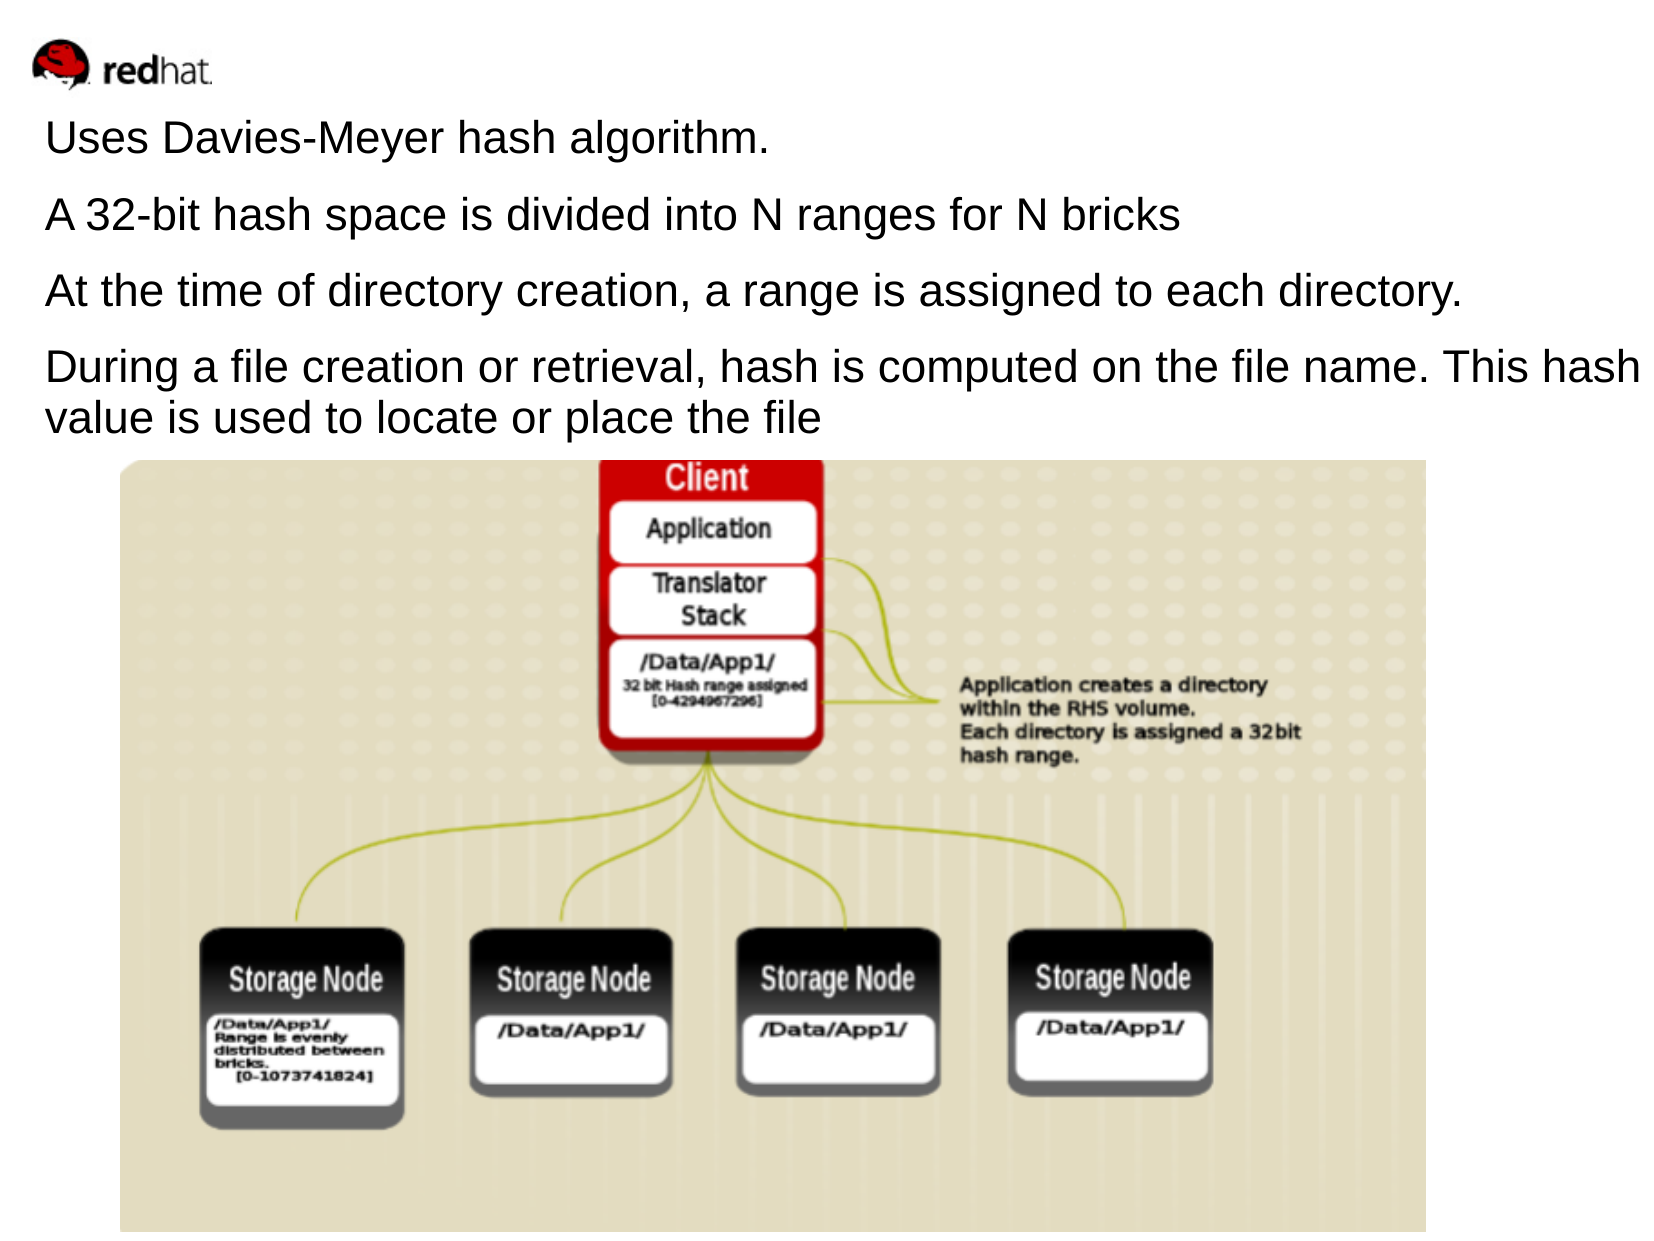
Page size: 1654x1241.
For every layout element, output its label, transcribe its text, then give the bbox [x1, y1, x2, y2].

text_box Uses Davies-Meyer hash algorithm. A 32-bit hash space is divided into N ranges for N bricks At the time of directory creation, a range is assigned to each directory. During a file creation or retrieval, hash is computed on the file name. This hash value is used to locate or place the file [30, 105, 1654, 693]
picture [31, 37, 212, 98]
picture [120, 460, 1426, 1232]
